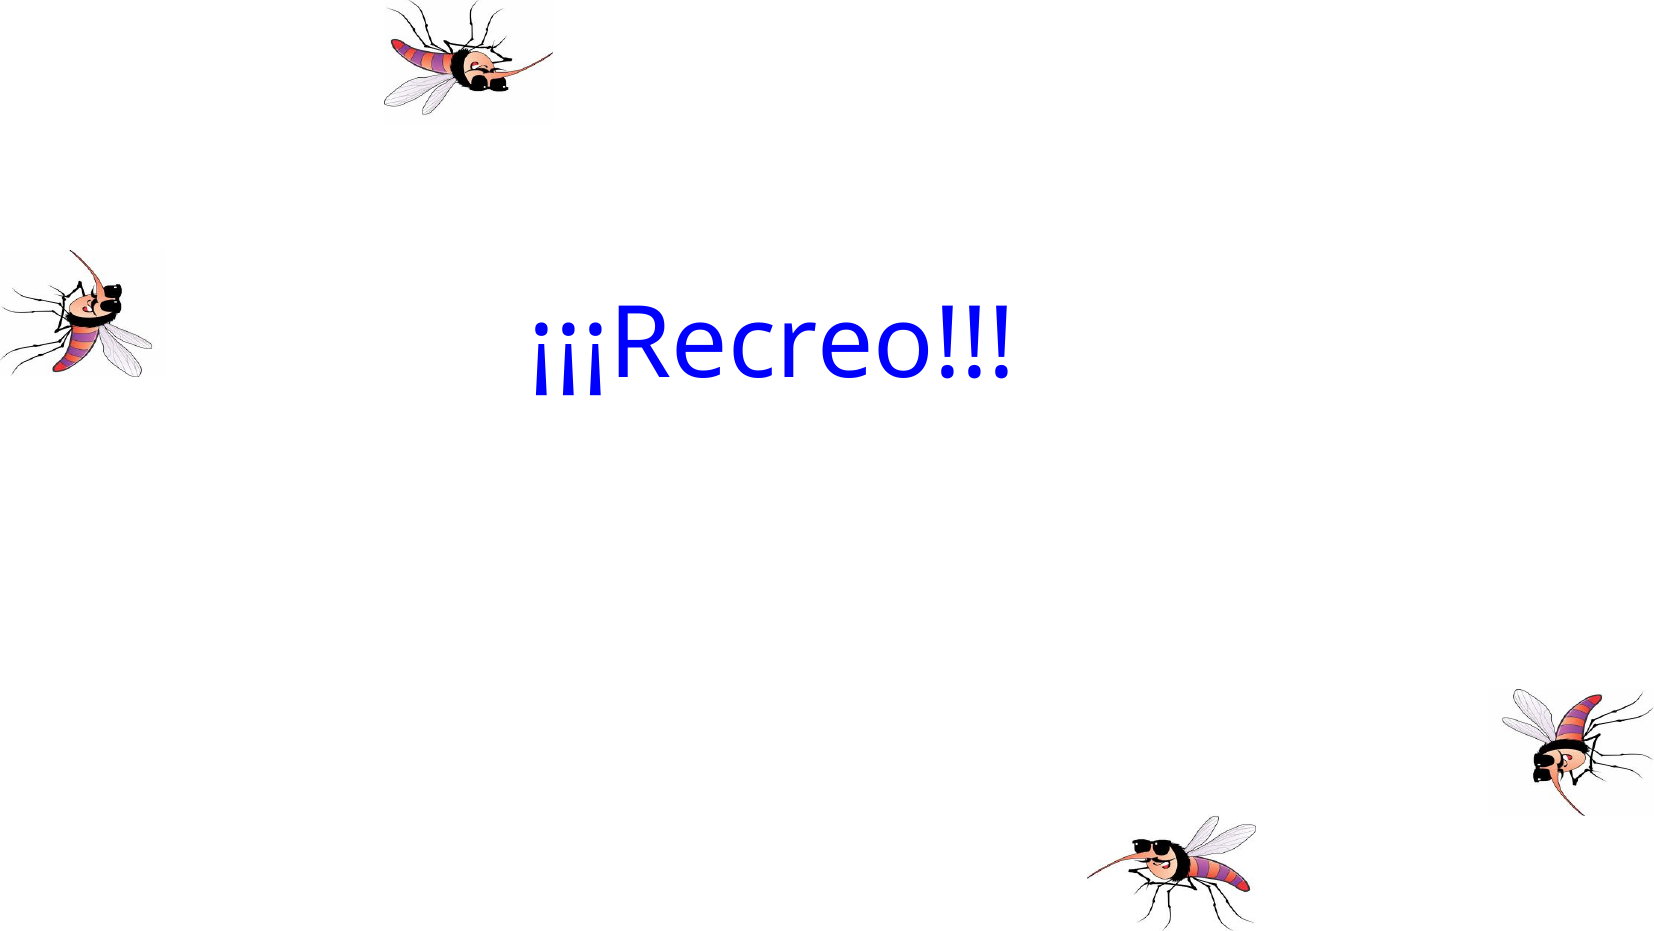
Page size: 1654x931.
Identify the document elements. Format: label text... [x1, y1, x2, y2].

picture [384, 0, 553, 125]
text_box ¡¡¡Recreo!!! [514, 269, 1114, 406]
picture [0, 250, 166, 377]
picture [1087, 805, 1256, 931]
picture [1488, 689, 1654, 816]
